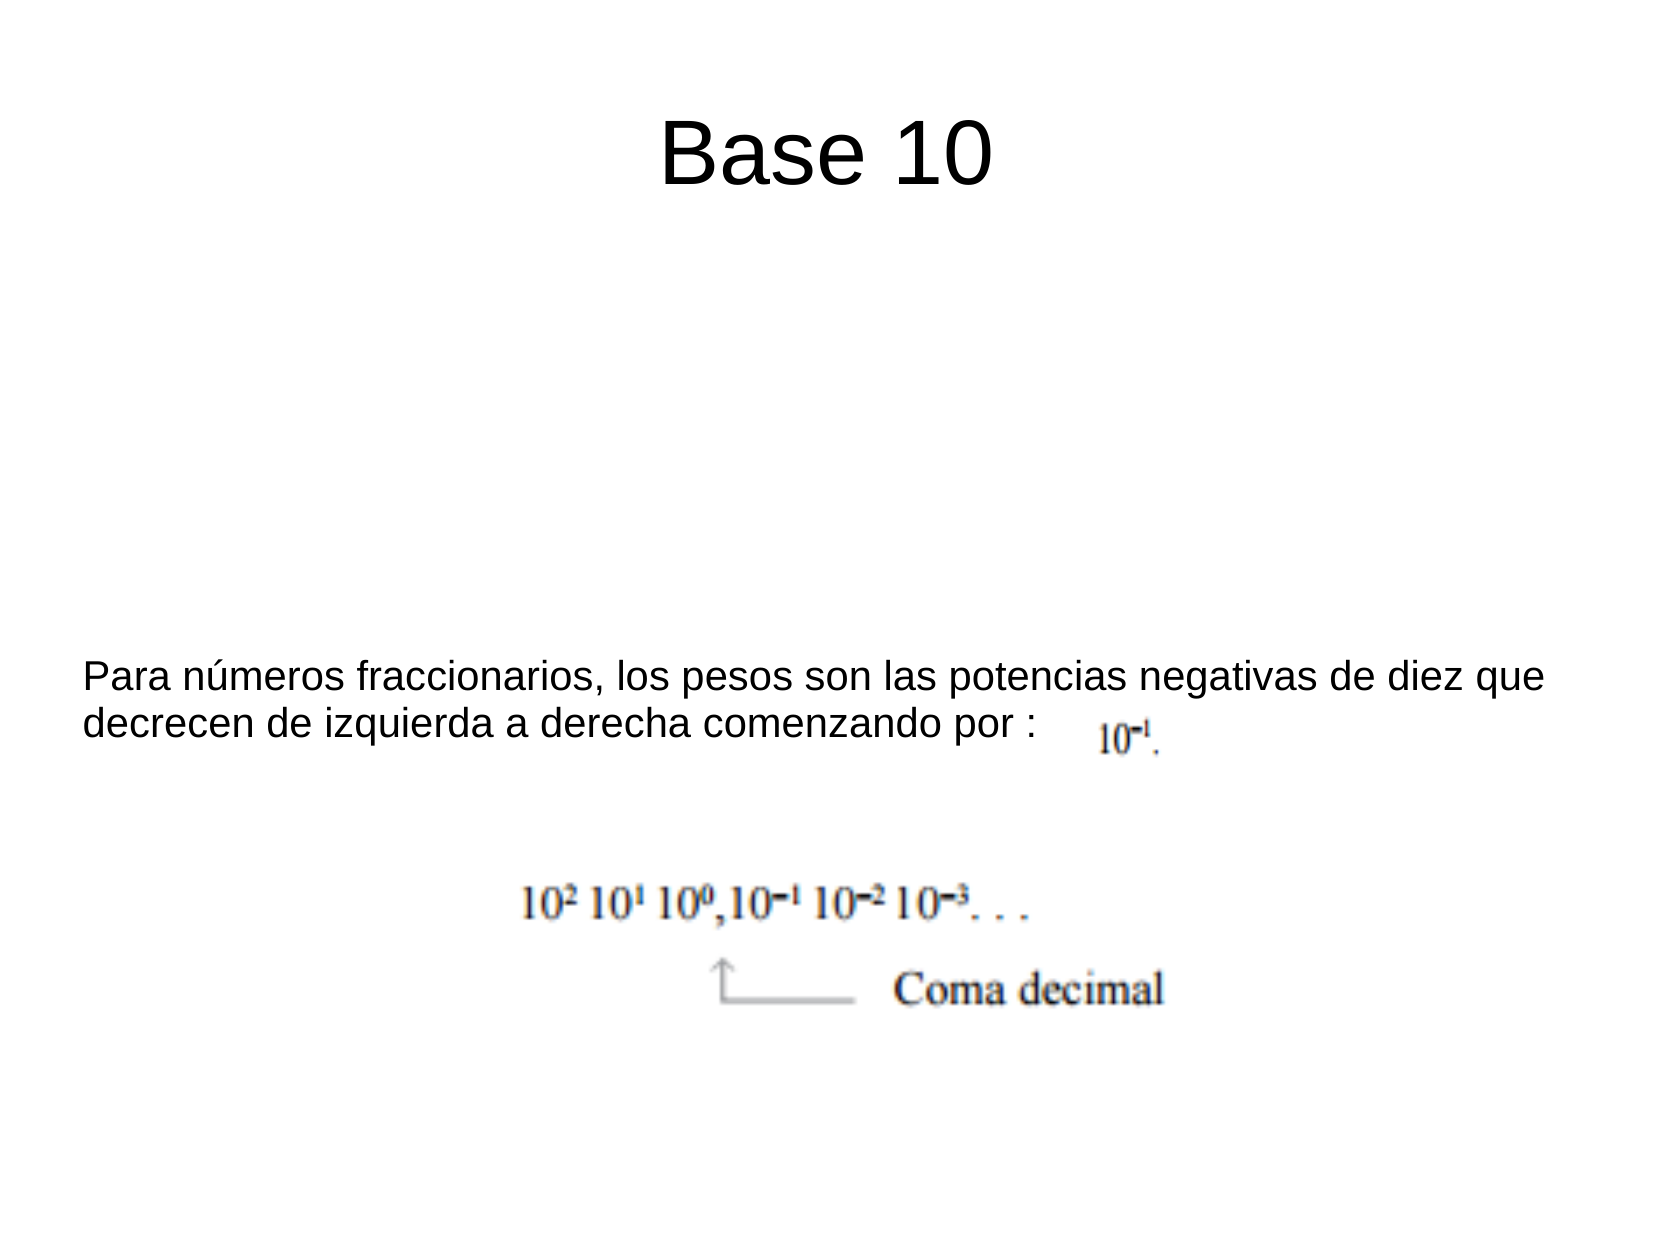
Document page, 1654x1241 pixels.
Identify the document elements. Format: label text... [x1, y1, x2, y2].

picture [501, 856, 1211, 1034]
picture [1092, 708, 1169, 768]
subtitle Para números fraccionarios, los pesos son las potencias negativas de diez que decrecen de izquierda a derecha comenzando por : [82, 290, 1571, 1109]
title Base 10 [82, 49, 1571, 257]
